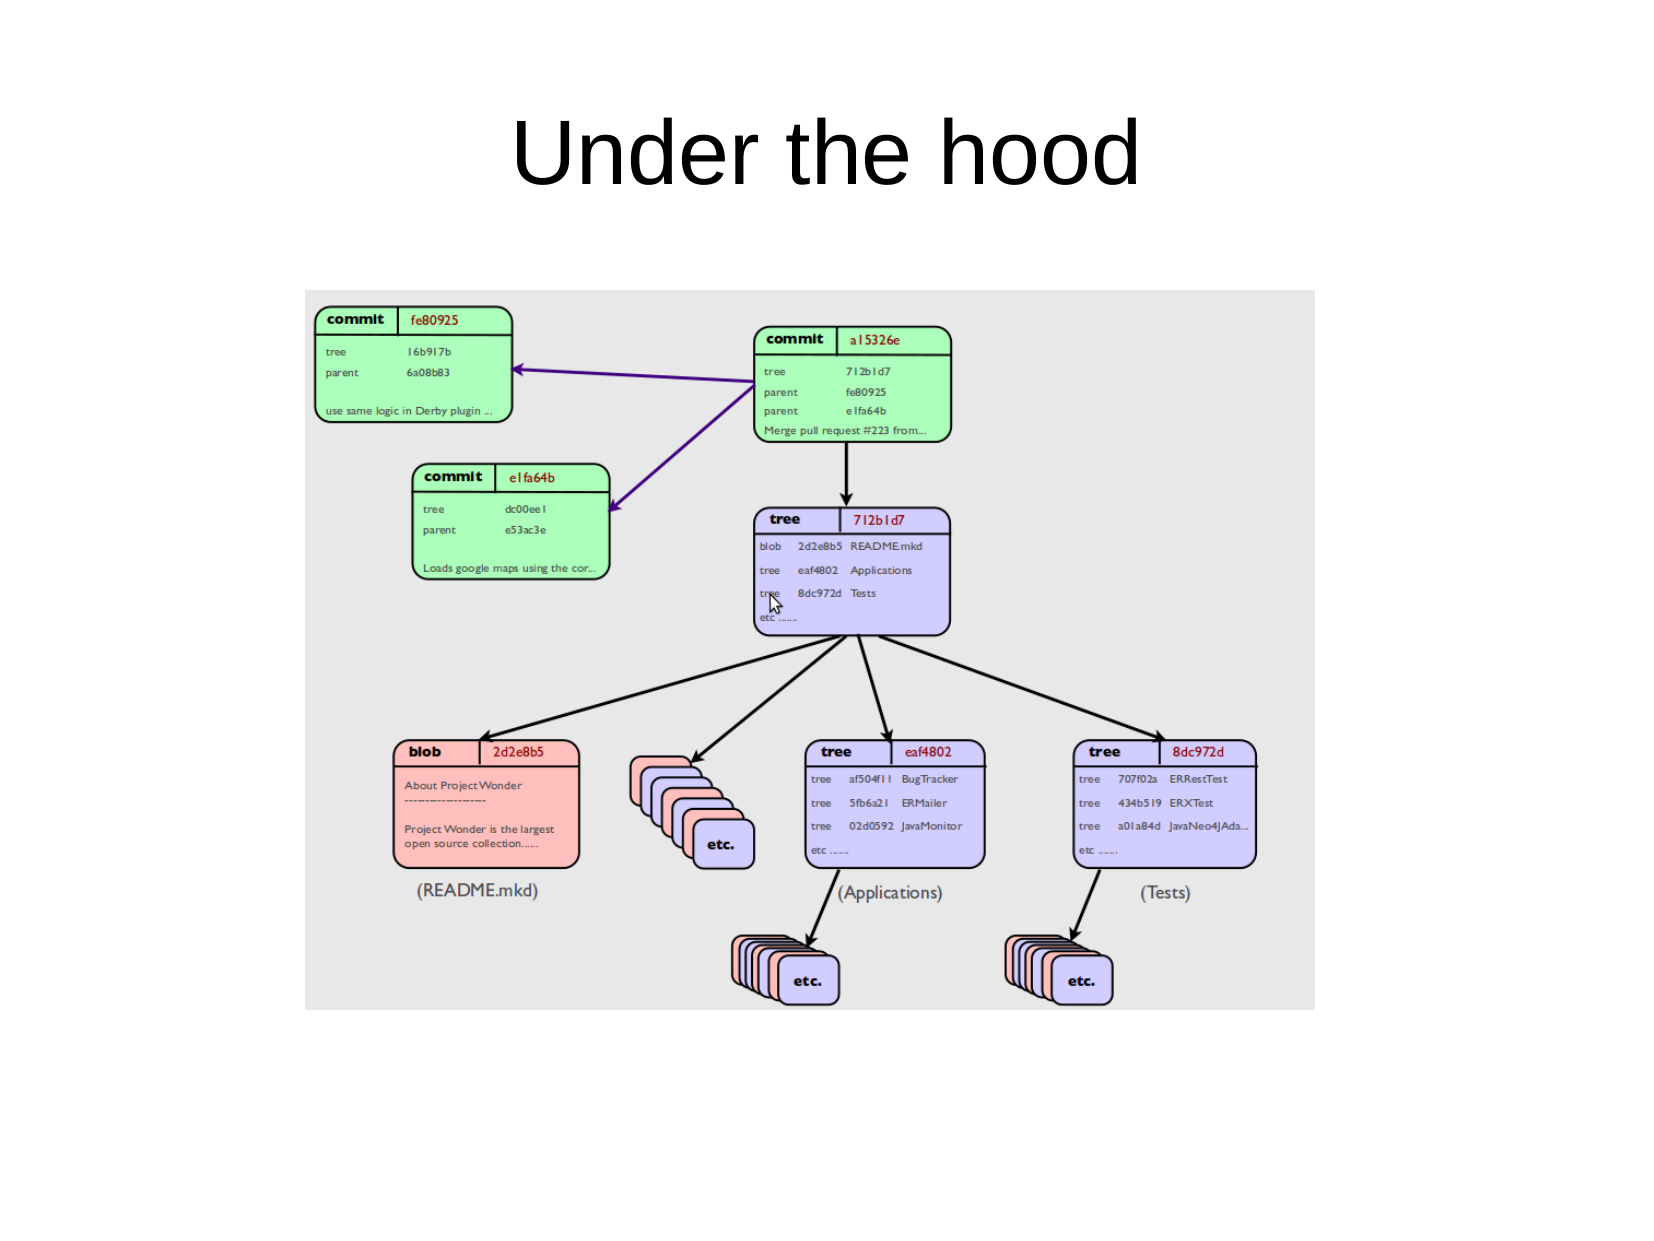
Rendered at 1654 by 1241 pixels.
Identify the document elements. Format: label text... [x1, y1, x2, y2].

picture [305, 290, 1315, 1010]
title Under the hood [82, 49, 1571, 257]
